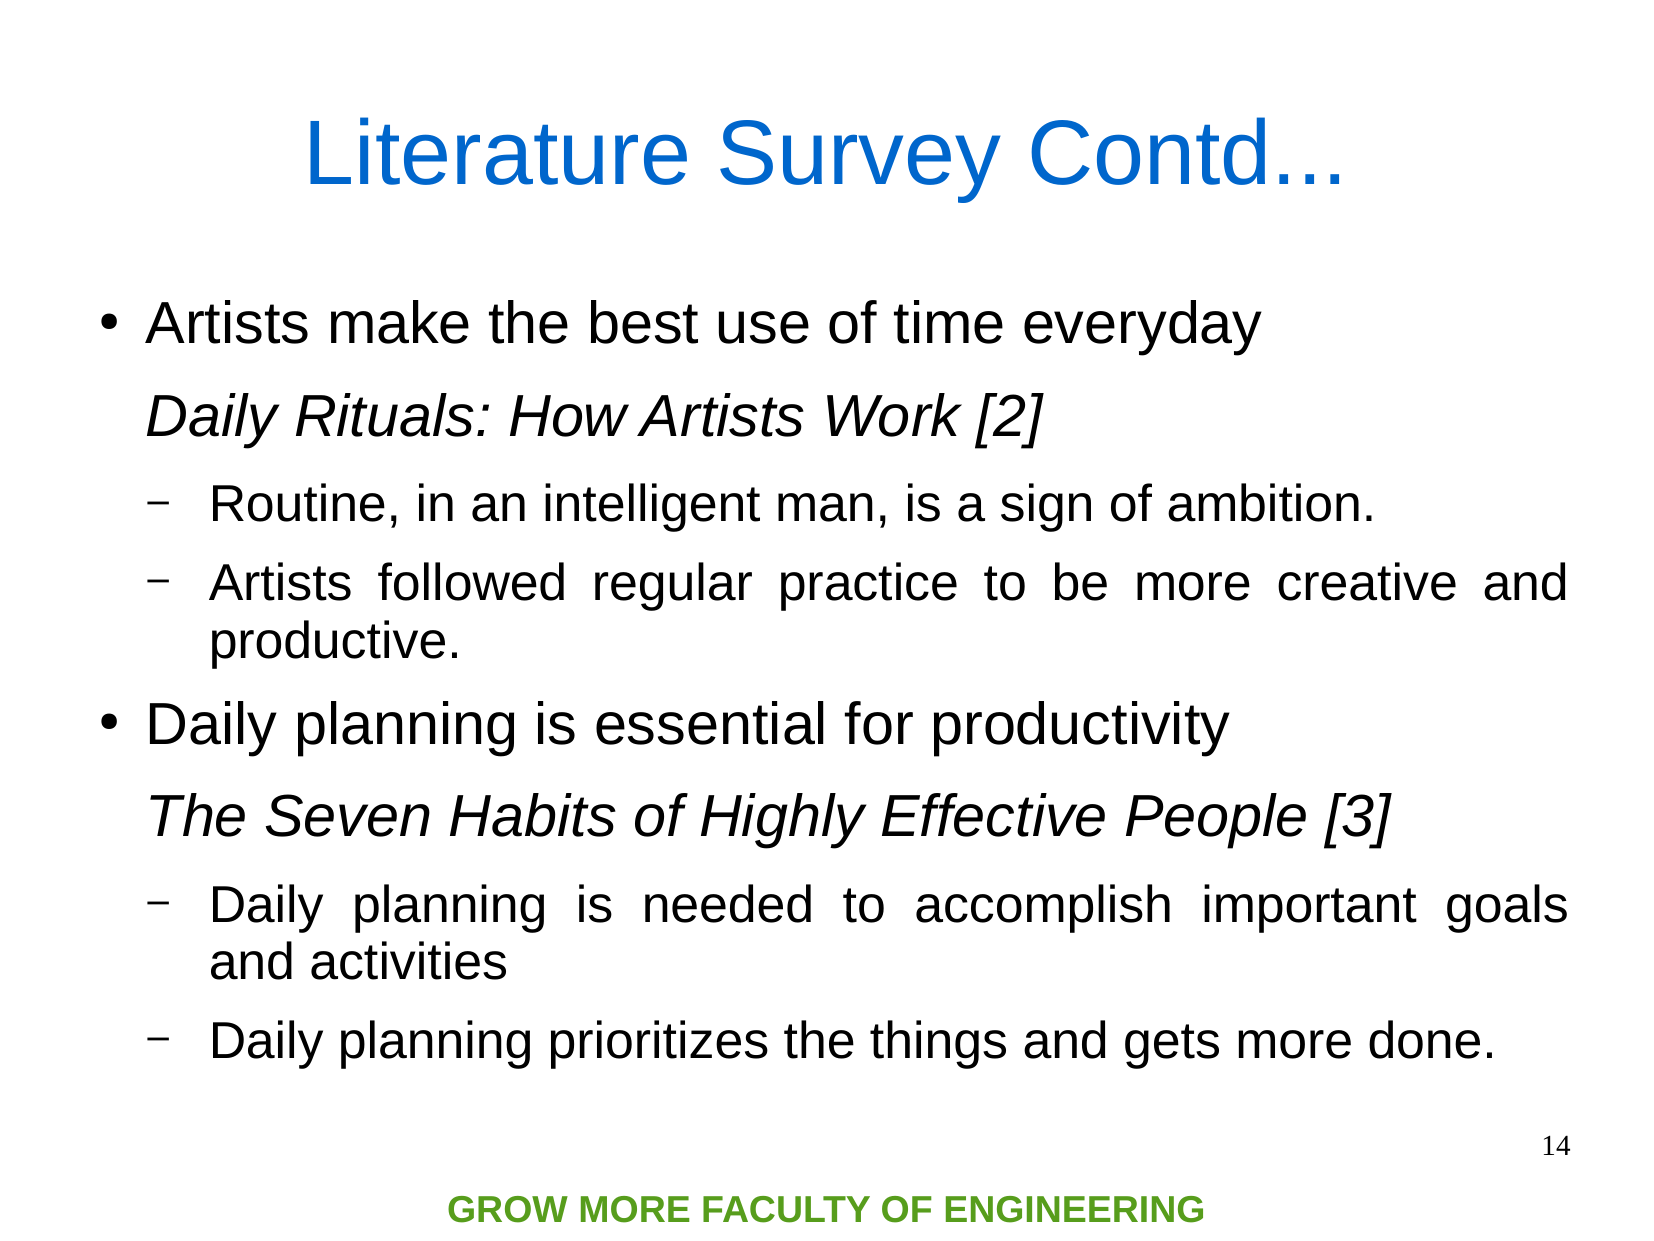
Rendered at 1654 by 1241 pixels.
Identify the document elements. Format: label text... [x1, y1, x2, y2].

list Artists make the best use of time everyday Daily Rituals: How Artists Work [2] Routine, in an intelligent man, is a sign of ambition. Artists followed regular practice to be more creative and productive. Daily planning is essential for productivity The Seven Habits of Highly Effective People [3] Daily planning is needed to accomplish important goals and activities Daily planning prioritizes the things and gets more done. [82, 290, 1571, 1075]
title Literature Survey Contd... [82, 49, 1571, 257]
